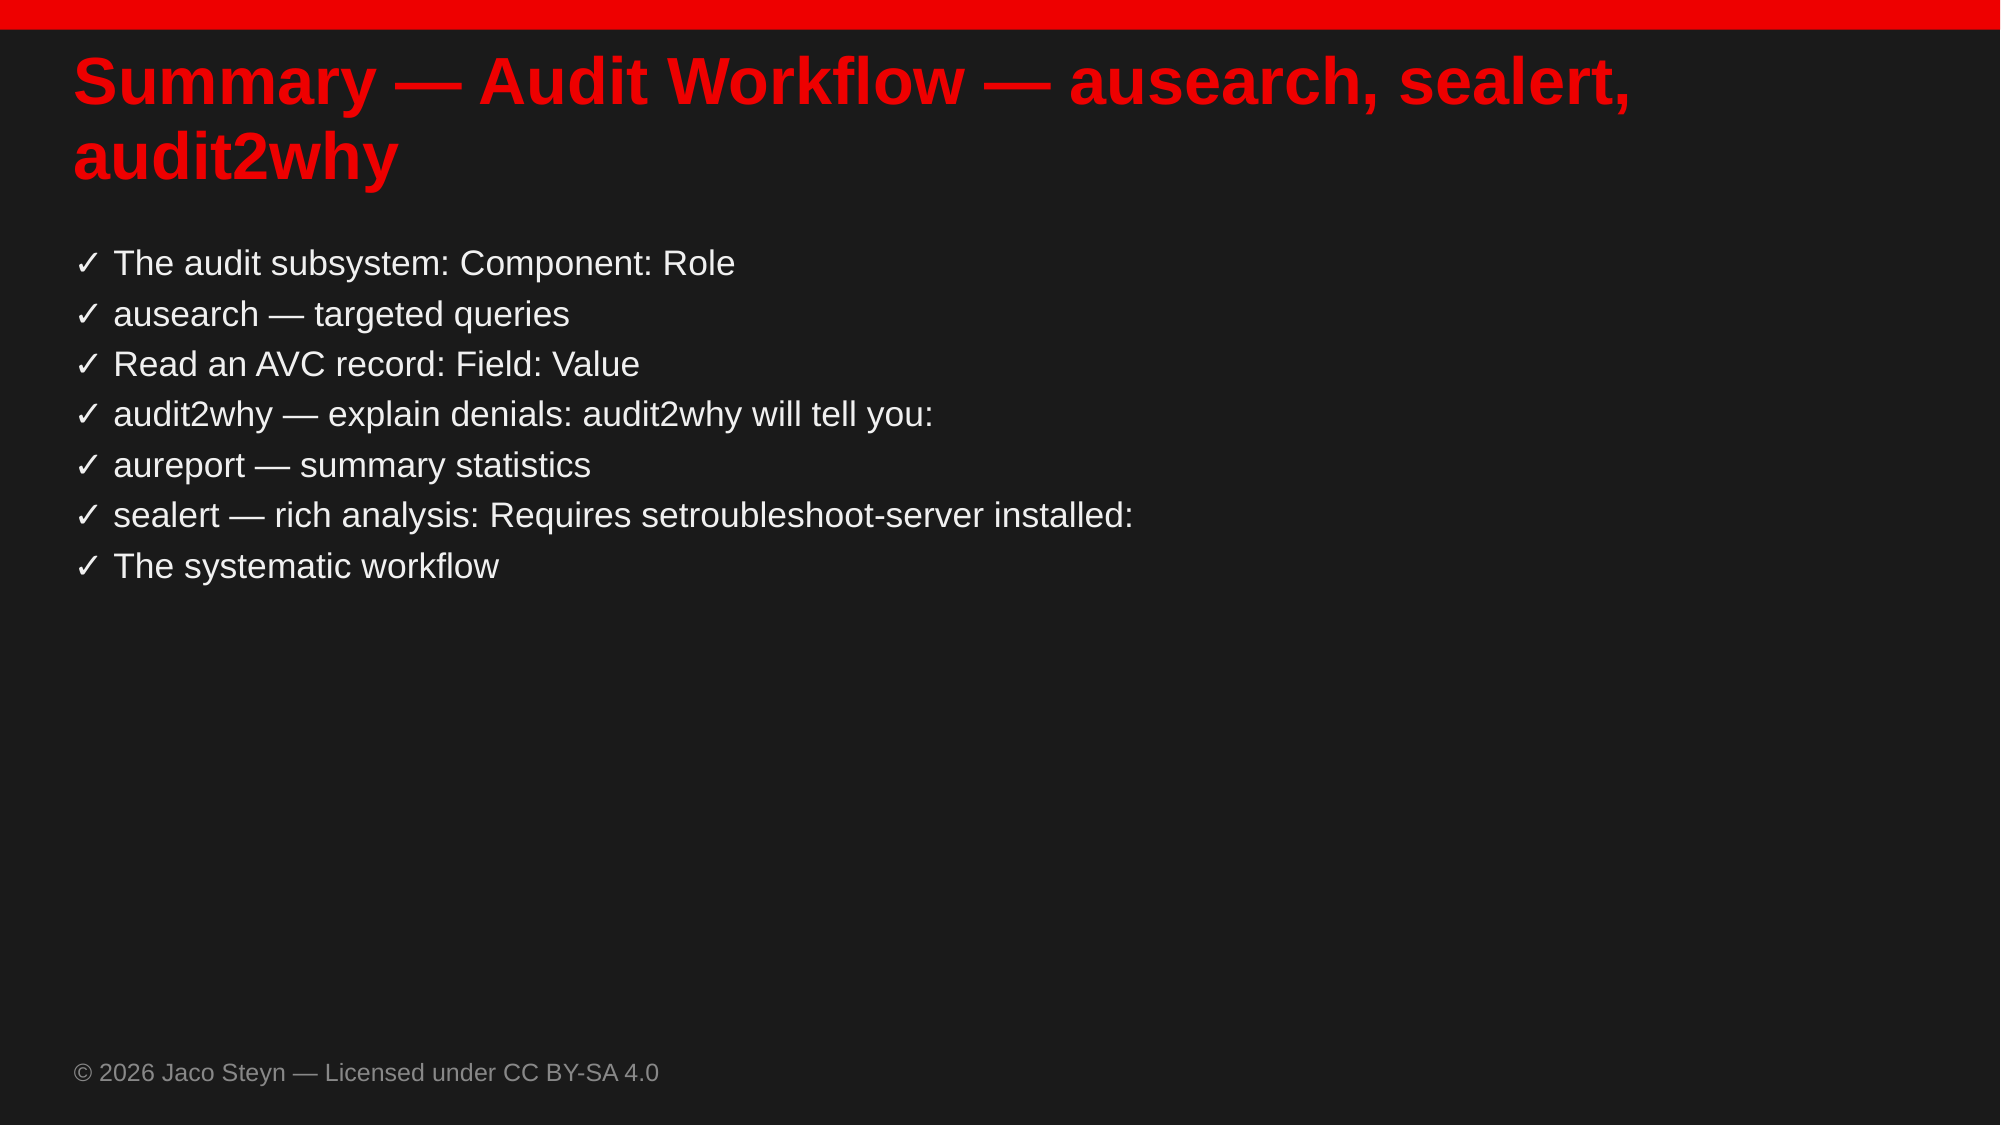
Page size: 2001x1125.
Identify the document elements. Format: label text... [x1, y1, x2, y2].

text_box Summary — Audit Workflow — ausearch, sealert, audit2why [59, 36, 1942, 208]
text_box © 2026 Jaco Steyn — Licensed under CC BY-SA 4.0 [59, 1051, 1942, 1093]
text_box ✓ The audit subsystem: Component: Role ✓ ausearch — targeted queries ✓ Read an AVC record: Field: Value ✓ audit2why — explain denials: audit2why will tell you: ✓ aureport — summary statistics ✓ sealert — rich analysis: Requires setroubleshoot-server installed: ✓ The systematic workflow [59, 236, 1942, 1037]
text_box [0, 0, 2001, 30]
